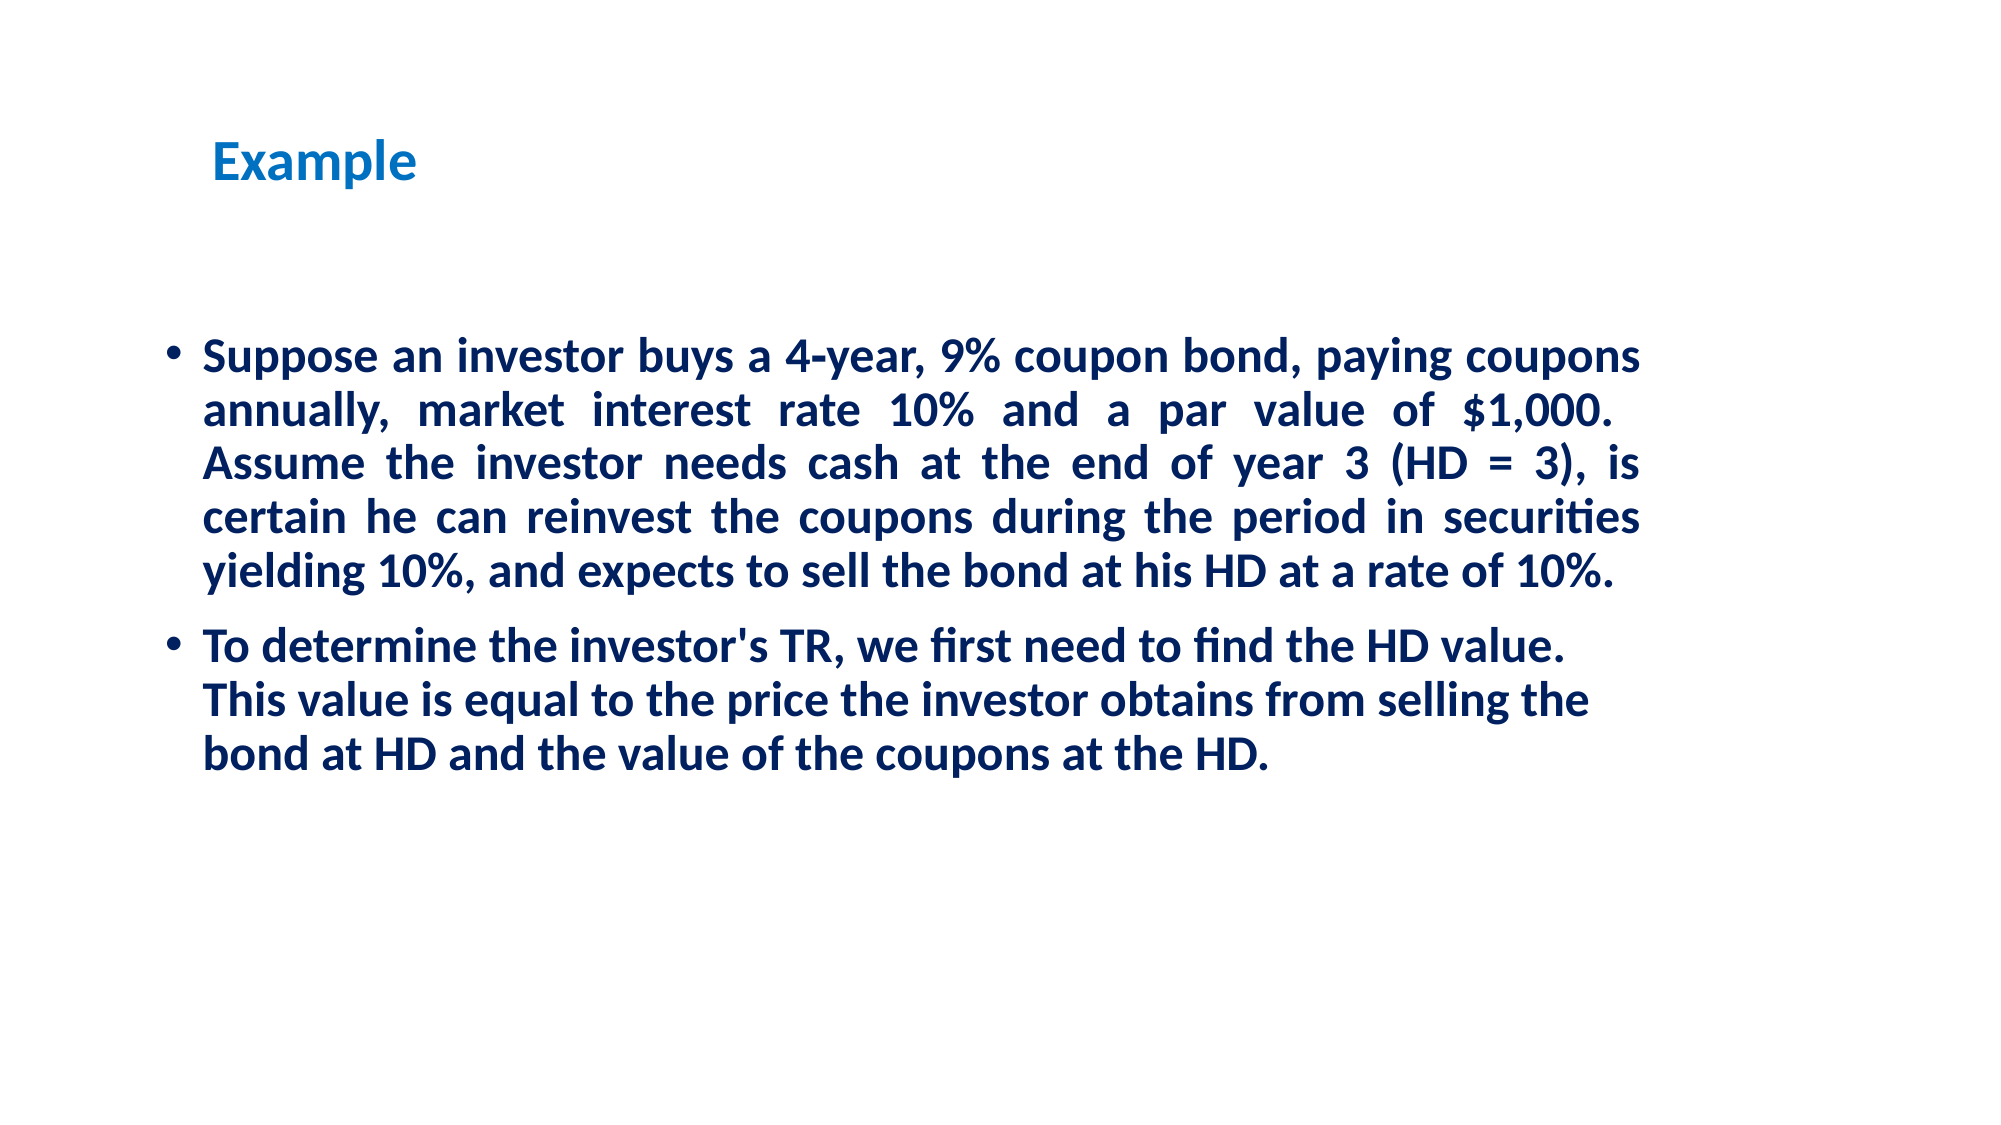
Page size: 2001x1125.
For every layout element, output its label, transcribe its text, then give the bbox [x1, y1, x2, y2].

list Suppose an investor buys a 4‑year, 9% coupon bond, paying coupons annually, market interest rate 10% and a par value of $1,000. Assume the investor needs cash at the end of year 3 (HD = 3), is certain he can reinvest the coupons during the period in securities yielding 10%, and expects to sell the bond at his HD at a rate of 10%. To determine the investor's TR, we first need to find the HD value. This value is equal to the price the investor obtains from selling the bond at HD and the value of the coupons at the HD. [150, 321, 1657, 975]
text_box Example [197, 114, 1724, 200]
